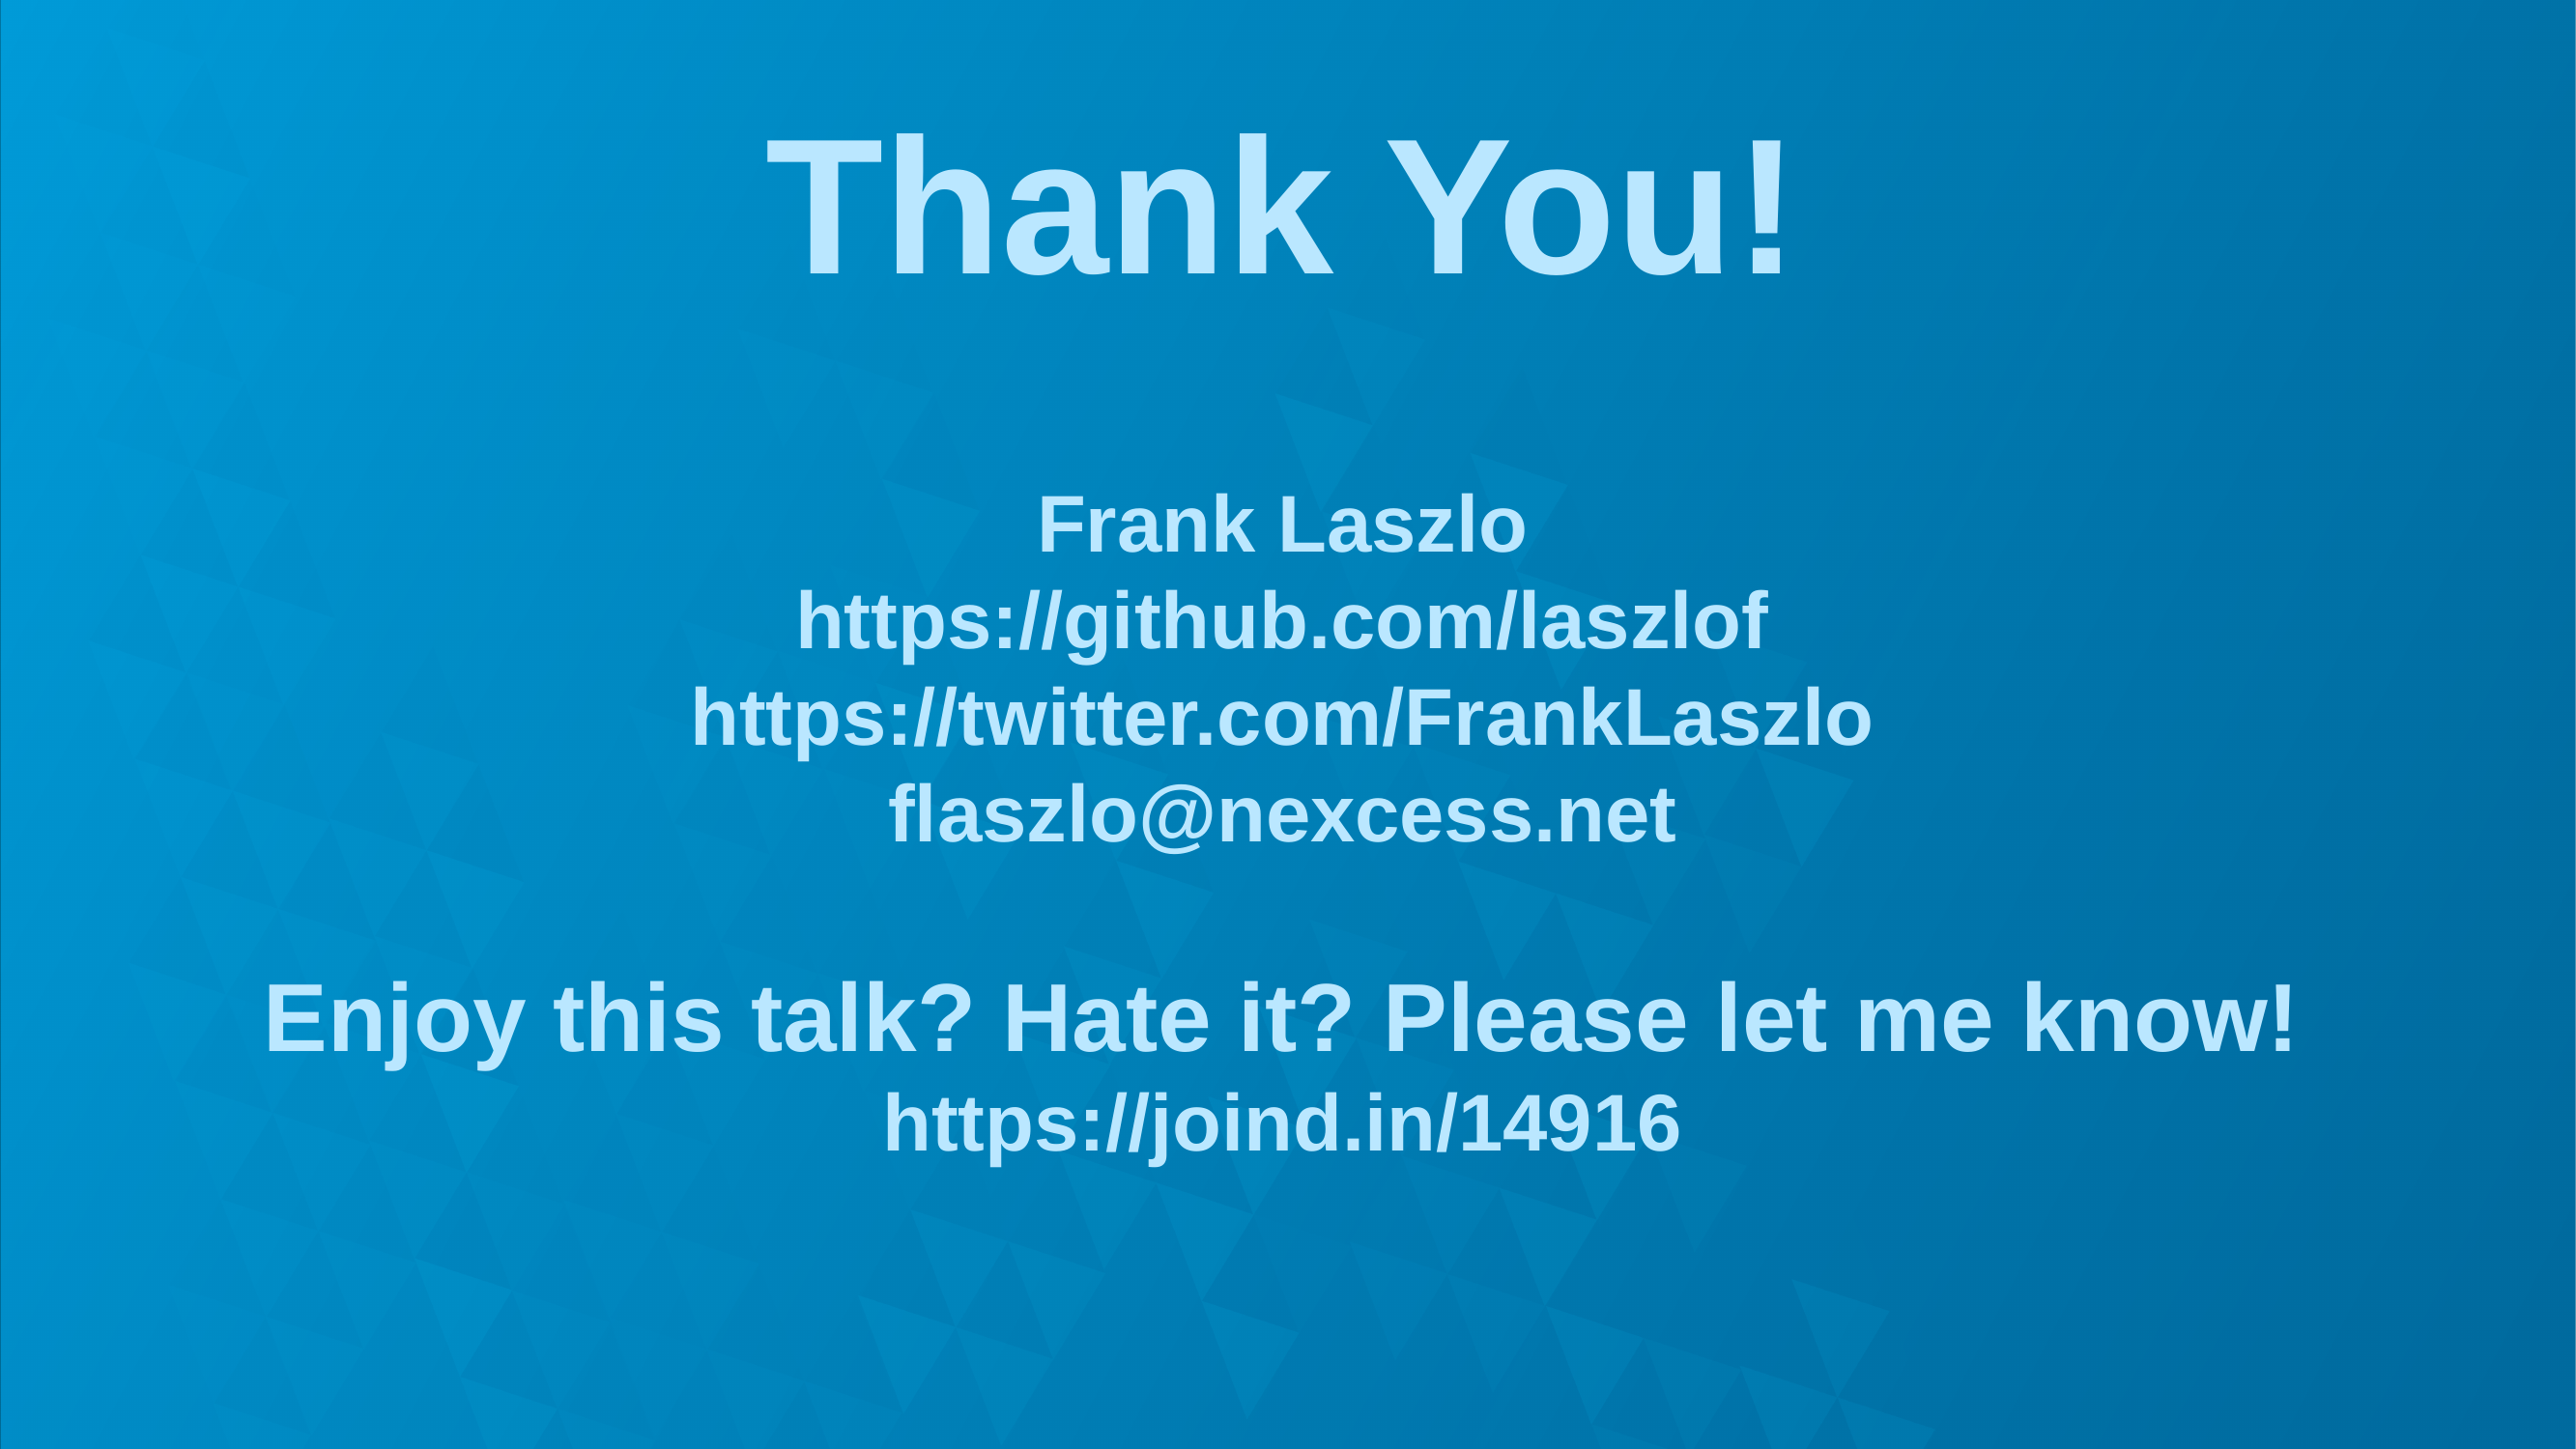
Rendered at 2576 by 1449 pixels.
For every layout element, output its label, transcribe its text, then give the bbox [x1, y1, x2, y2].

title Thank You! Frank Laszlo https://github.com/laszlof https://twitter.com/FrankLaszlo flaszlo@nexcess.net Enjoy this talk? Hate it? Please let me know! https://joind.in/14916 [0, 189, 2566, 1218]
